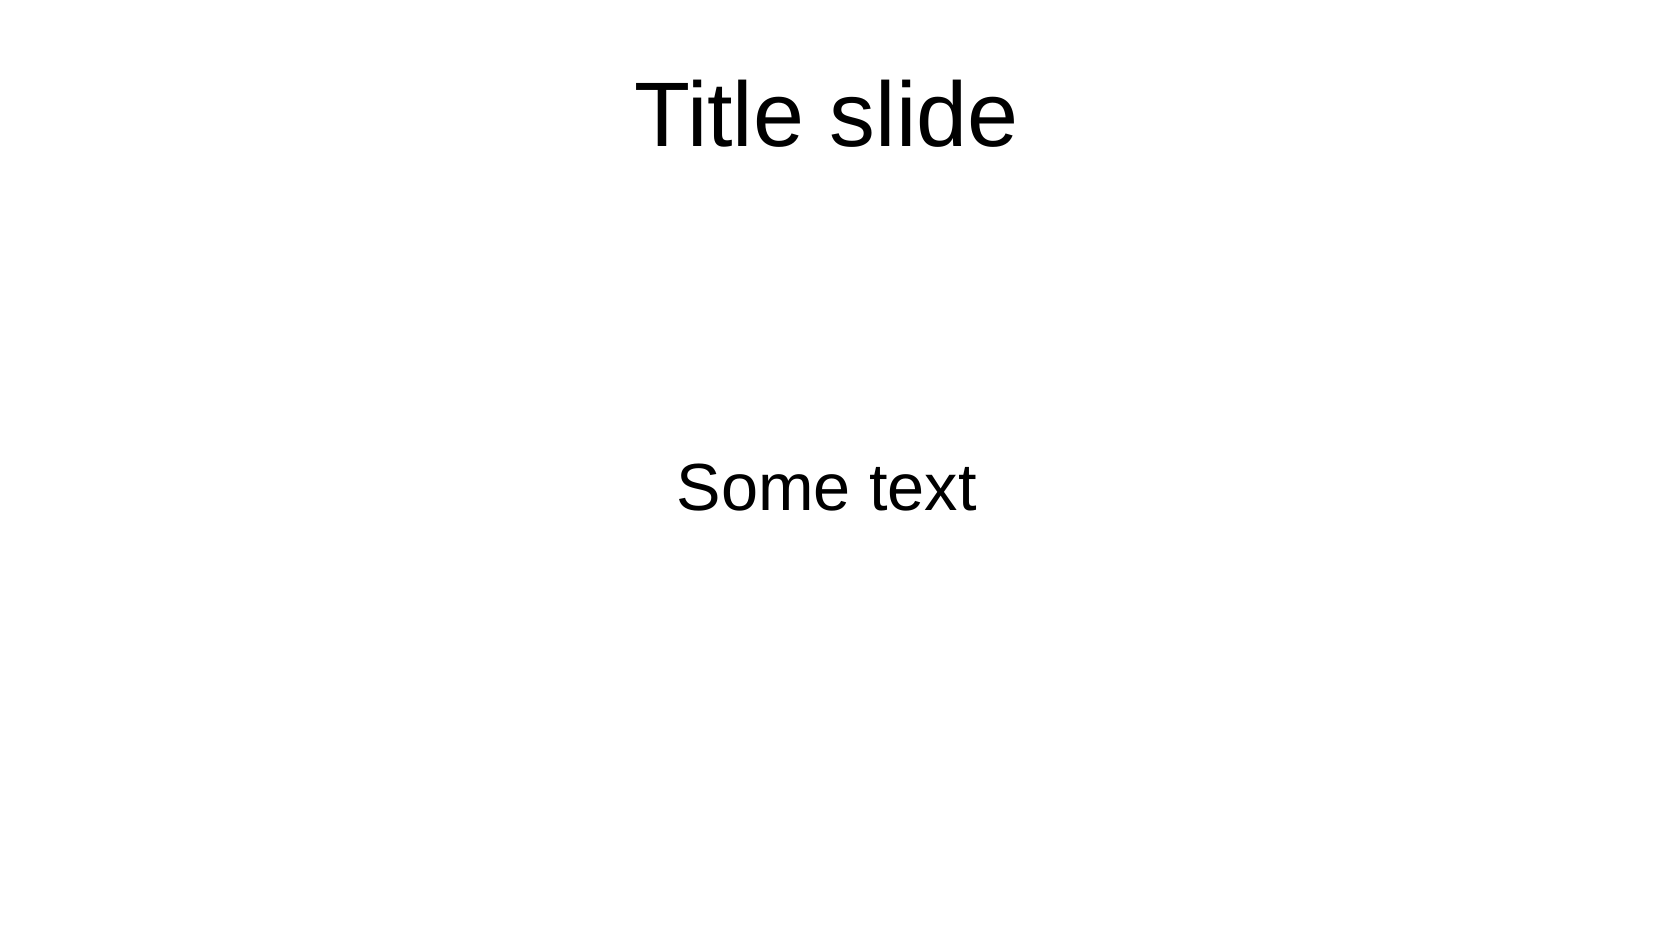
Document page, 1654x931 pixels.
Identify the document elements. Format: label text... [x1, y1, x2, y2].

subtitle Some text [82, 217, 1571, 758]
title Title slide [82, 37, 1571, 193]
